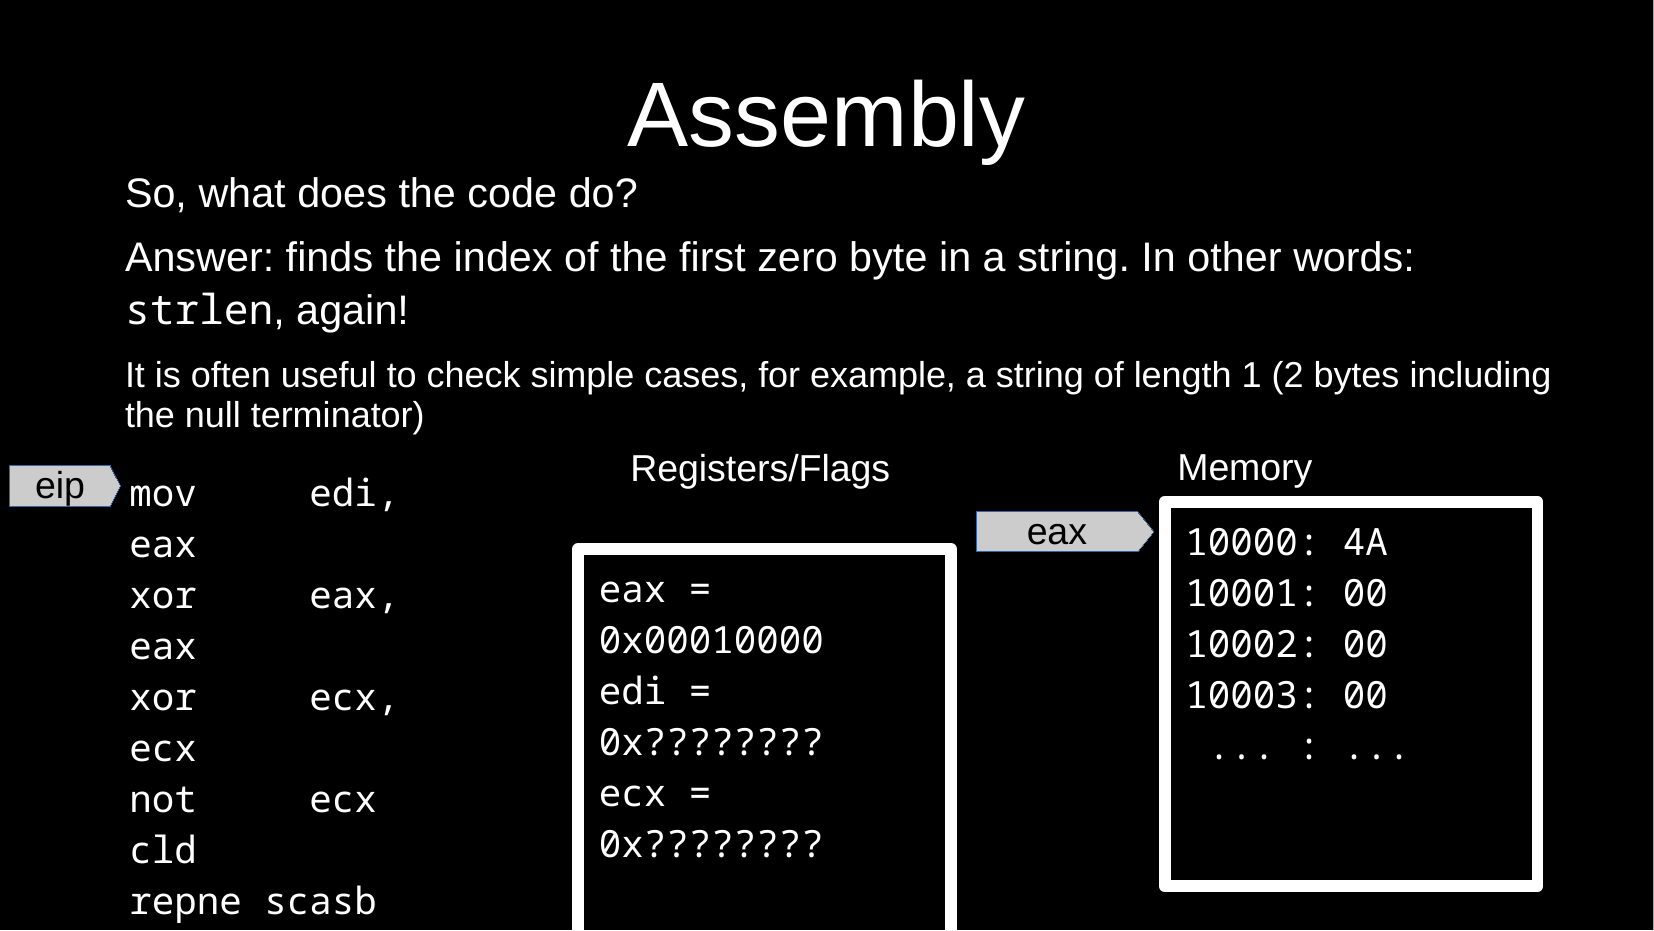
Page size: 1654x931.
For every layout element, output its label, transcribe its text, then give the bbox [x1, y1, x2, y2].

text_box Memory [1162, 439, 1463, 497]
text_box eax [976, 511, 1154, 552]
text_box Registers/Flags [615, 440, 916, 498]
text_box mov edi, eax xor eax, eax xor ecx, ecx not ecx cld repne scasb inc ecx not ecx mov eax, ecx ... [114, 459, 488, 887]
text_box eax = 0x00010000 edi = 0x???????? ecx = 0x???????? DF: ? ZF: ? [578, 549, 952, 764]
text_box eip [9, 465, 121, 507]
text_box 10000: 4A 10001: 00 10002: 00 10003: 00 ... : ... [1164, 501, 1538, 792]
list So, what does the code do? Answer: finds the index of the first zero byte in a string. In other words: strlen, again! It is often useful to check simple cases, for example, a string of length 1 (2 bytes including the null terminator) [80, 170, 1570, 441]
title Assembly [82, 37, 1571, 193]
